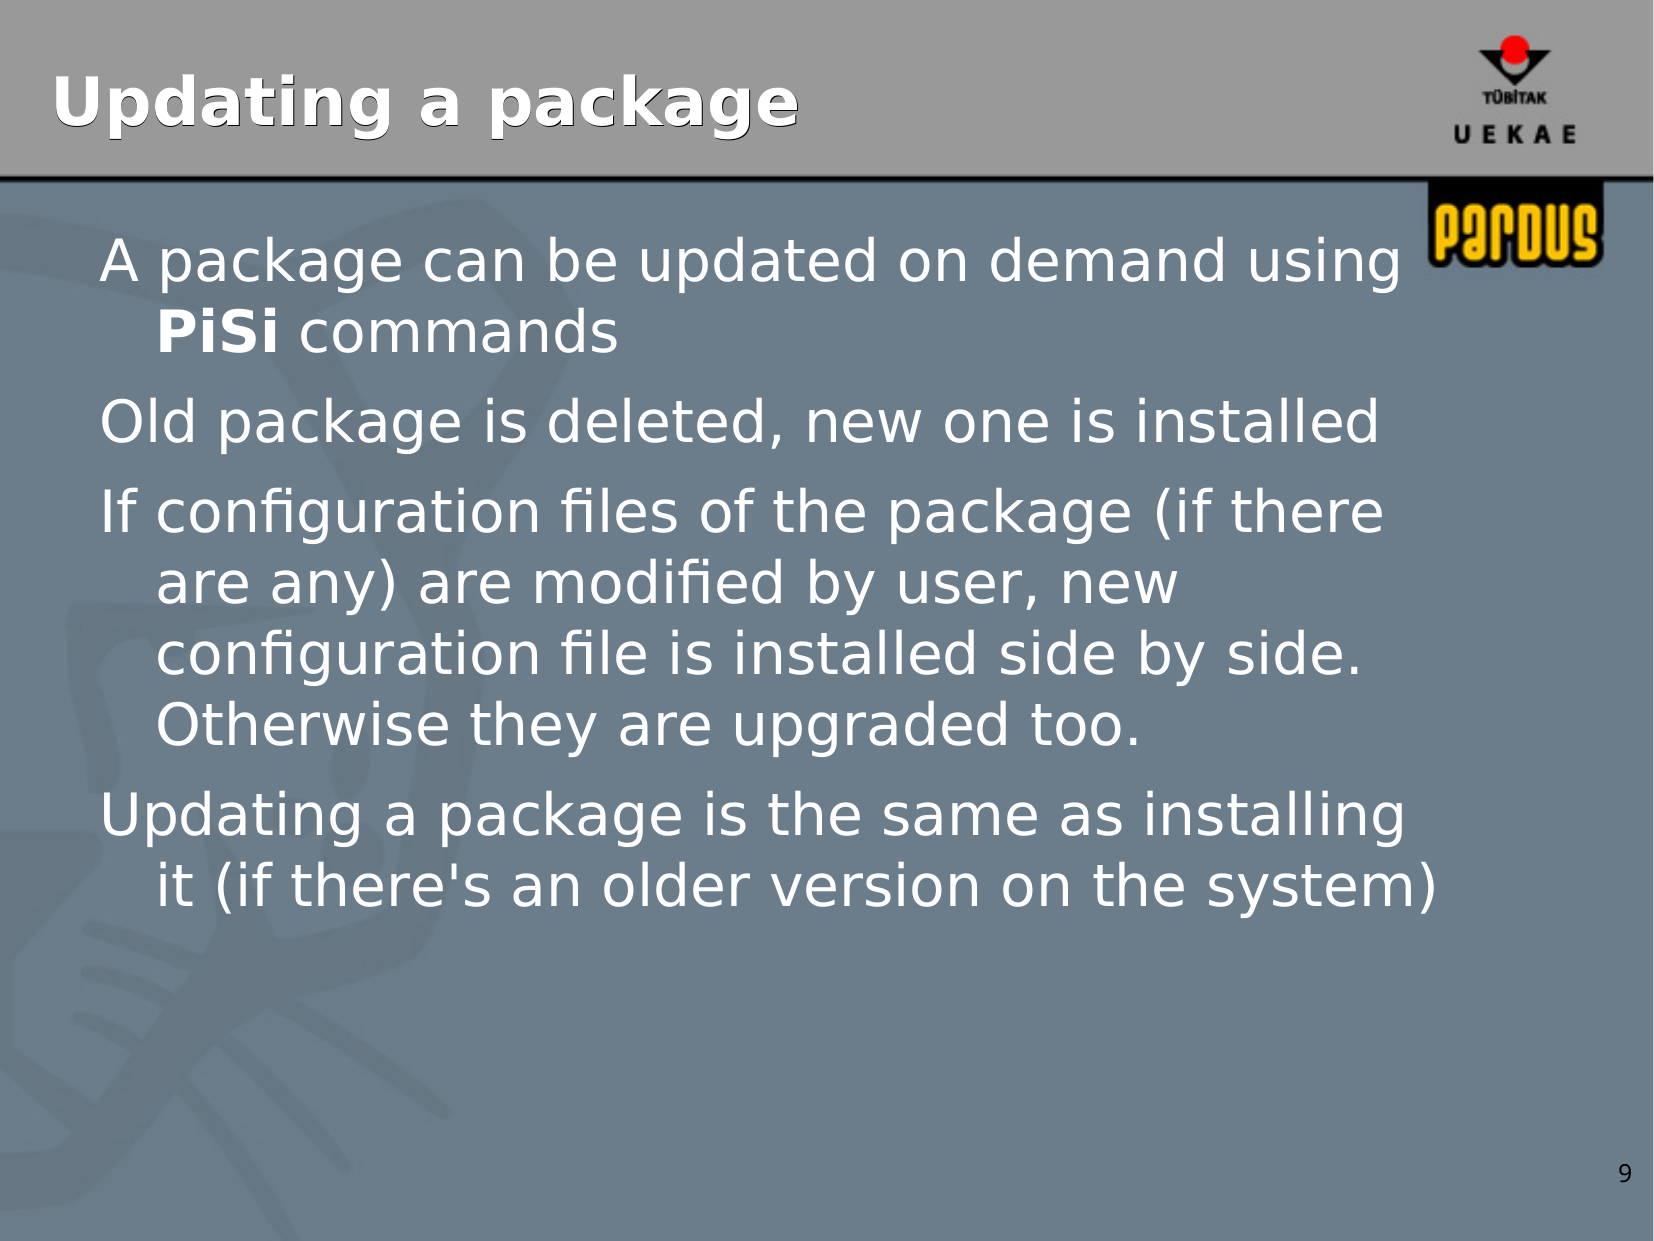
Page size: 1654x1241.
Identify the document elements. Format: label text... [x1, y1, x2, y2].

list A package can be updated on demand using PiSi commands Old package is deleted, new one is installed If configuration files of the package (if there are any) are modified by user, new configuration file is installed side by side. Otherwise they are upgraded too. Updating a package is the same as installing it (if there's an older version on the system) [84, 216, 1470, 1201]
title Updating a package [35, 43, 1449, 158]
picture [0, 0, 1654, 1241]
